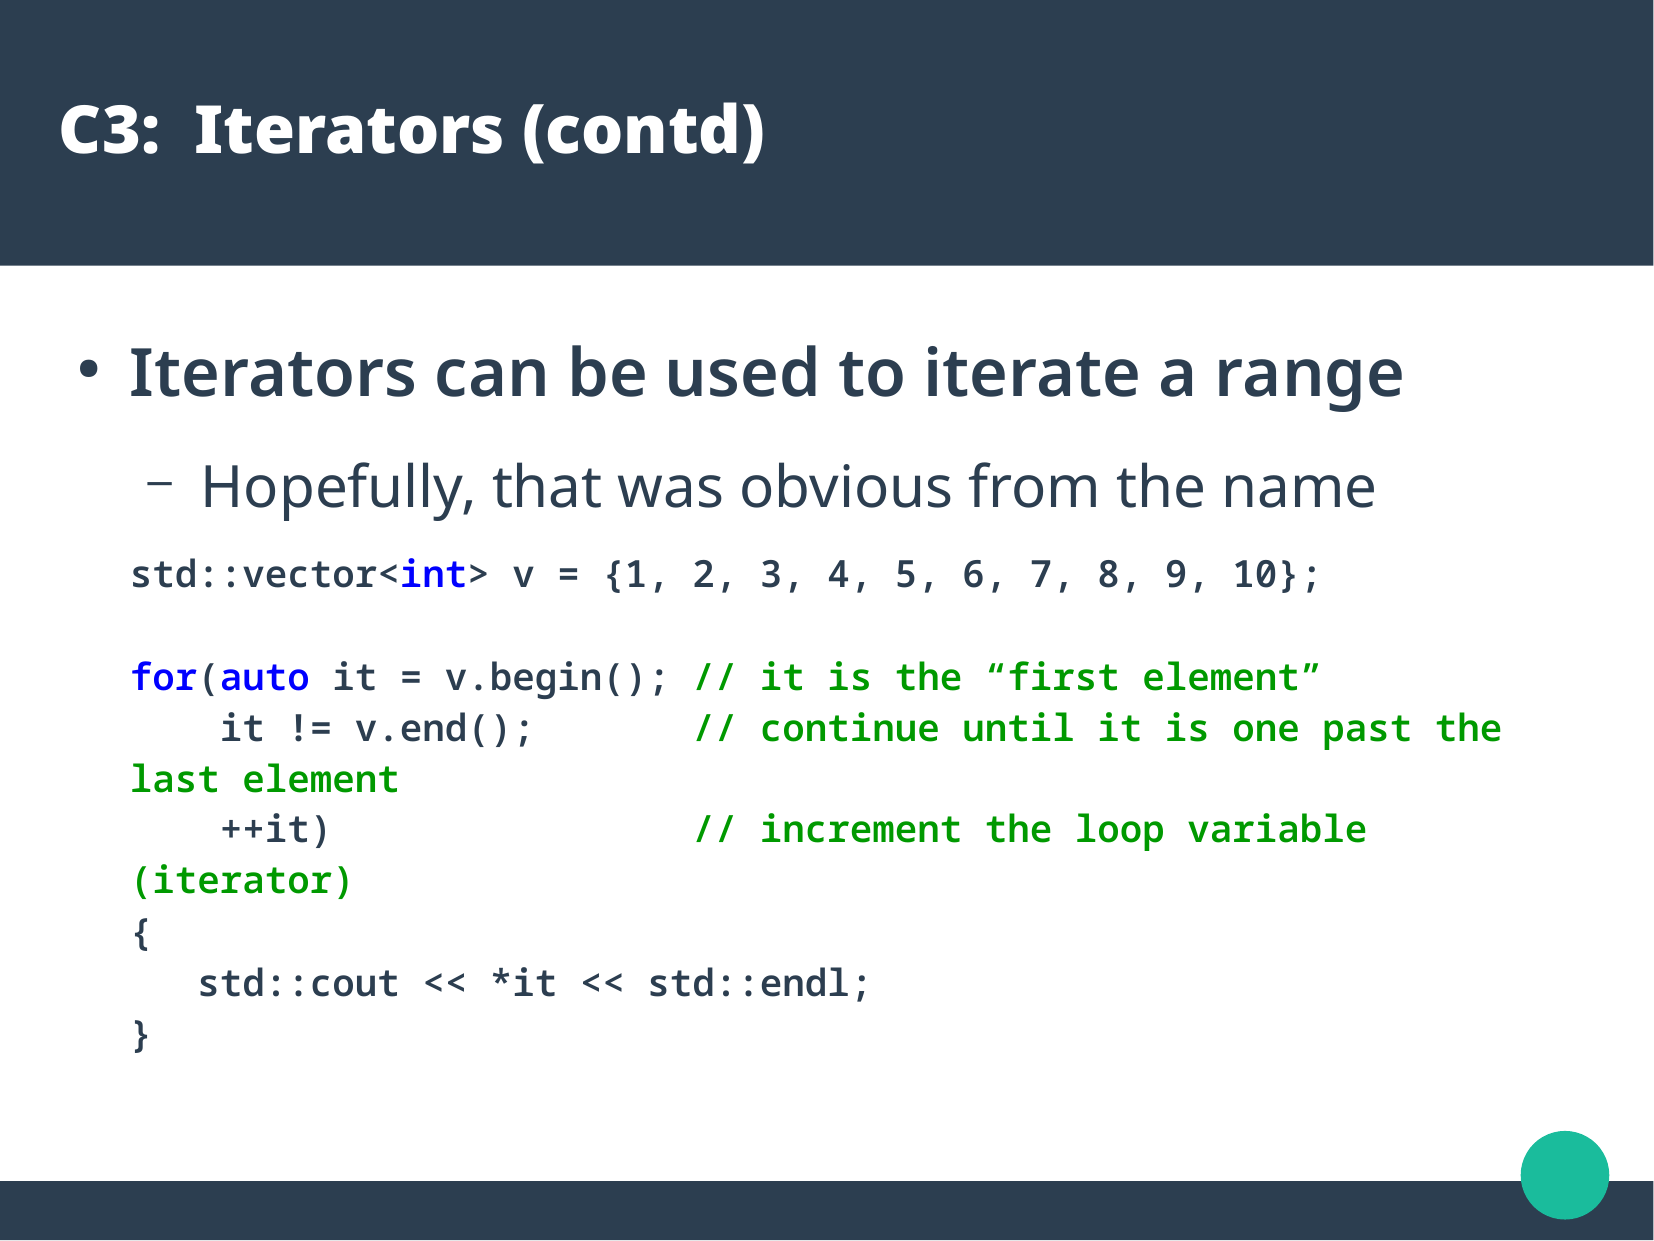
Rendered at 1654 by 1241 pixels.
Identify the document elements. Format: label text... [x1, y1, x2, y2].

title C3: Iterators (contd) [59, 49, 1595, 207]
list Iterators can be used to iterate a range Hopefully, that was obvious from the name std::vector<int> v = {1, 2, 3, 4, 5, 6, 7, 8, 9, 10}; for(auto it = v.begin(); // it is the “first element” it != v.end(); // continue until it is one past the last element ++it) // increment the loop variable (iterator) { std::cout << *it << std::endl; } [59, 324, 1595, 1152]
